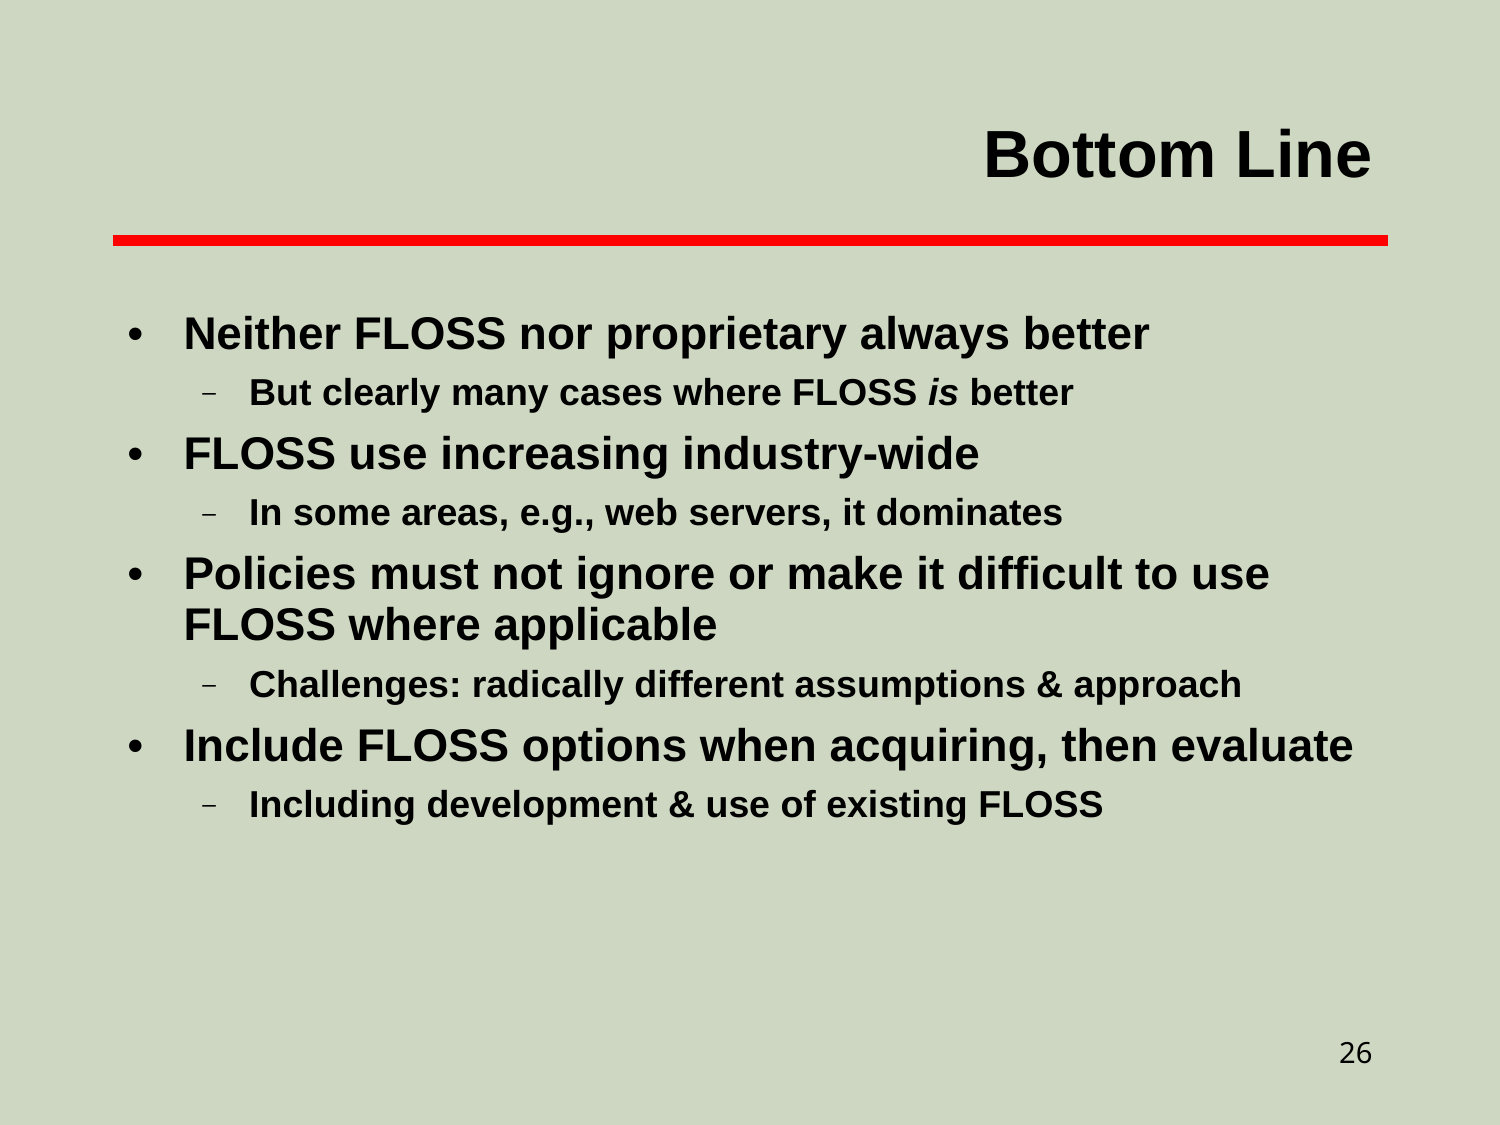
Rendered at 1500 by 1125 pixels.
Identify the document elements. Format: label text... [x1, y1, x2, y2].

title Bottom Line [337, 85, 1388, 224]
list Neither FLOSS nor proprietary always better But clearly many cases where FLOSS is better FLOSS use increasing industry-wide In some areas, e.g., web servers, it dominates Policies must not ignore or make it difficult to use FLOSS where applicable Challenges: radically different assumptions & approach Include FLOSS options when acquiring, then evaluate Including development & use of existing FLOSS [112, 299, 1388, 1000]
